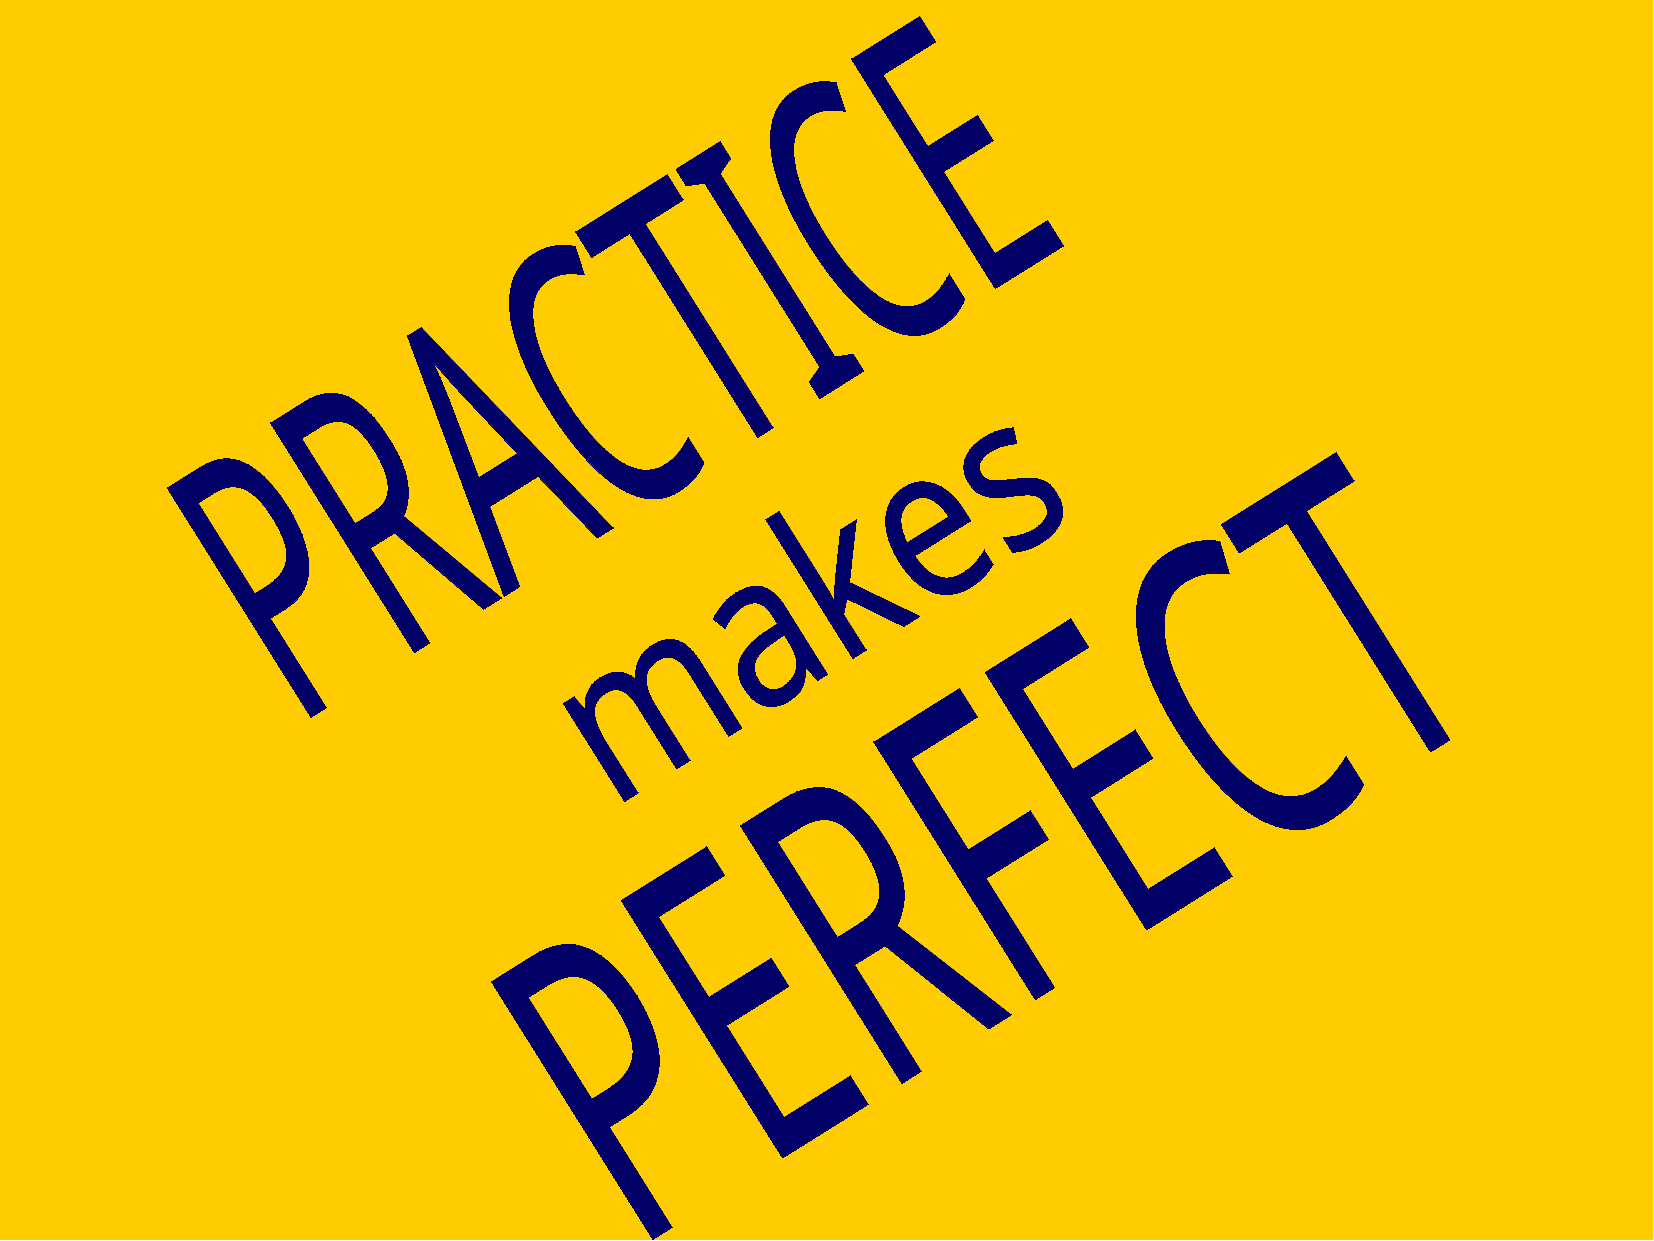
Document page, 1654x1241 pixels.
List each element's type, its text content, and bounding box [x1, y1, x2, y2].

text_box PERFECT [1136, 540, 1364, 830]
text_box PRACTICE [770, 81, 965, 336]
text_box PERFECT [873, 688, 1055, 1000]
text_box PRACTICE [407, 327, 614, 597]
text_box PRACTICE [509, 245, 704, 499]
text_box PRACTICE [270, 393, 502, 653]
text_box PERFECT [740, 787, 1012, 1084]
text_box makes [713, 586, 828, 707]
text_box PERFECT [621, 846, 869, 1158]
text_box PRACTICE [167, 458, 327, 718]
text_box makes [885, 481, 994, 595]
text_box PERFECT [491, 944, 673, 1240]
text_box PRACTICE [575, 174, 774, 438]
text_box makes [765, 511, 920, 659]
text_box PERFECT [985, 618, 1233, 930]
text_box PERFECT [1221, 452, 1450, 752]
text_box makes [963, 427, 1063, 553]
text_box PRACTICE [676, 141, 864, 399]
text_box makes [563, 639, 742, 802]
text_box PRACTICE [851, 16, 1064, 289]
